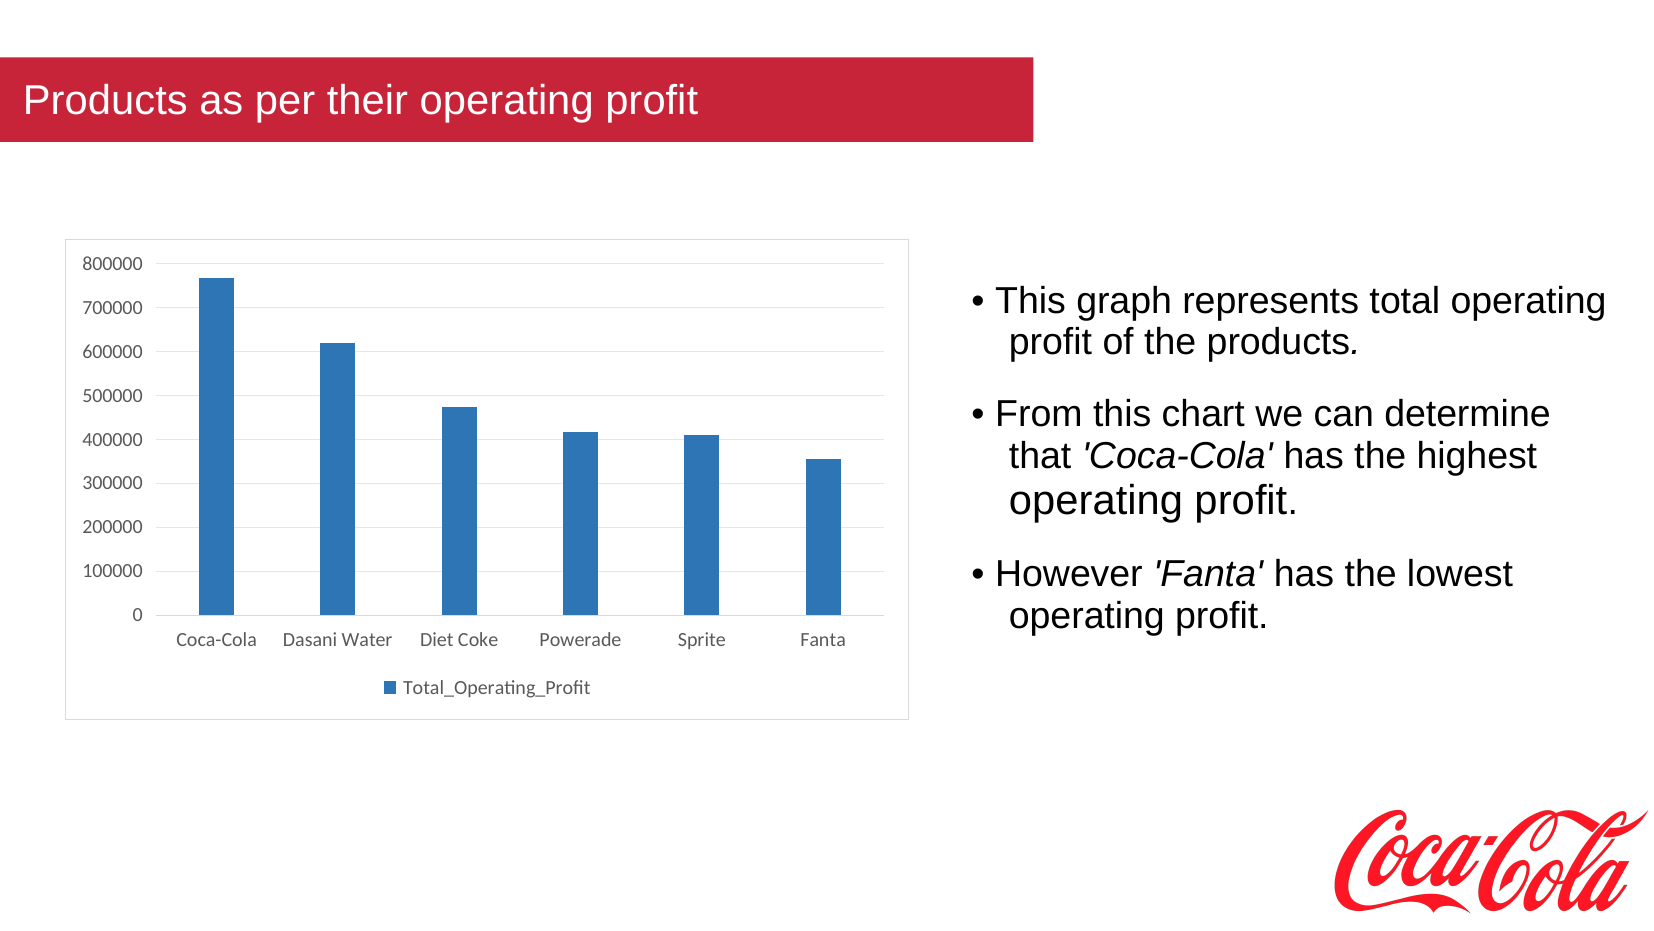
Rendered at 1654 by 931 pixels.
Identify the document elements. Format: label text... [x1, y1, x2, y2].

picture [1334, 772, 1650, 931]
text_box • This graph represents total operating profit of the products. • From this chart we can determine that 'Coca-Cola' has the highest operating profit. • However 'Fanta' has the lowest operating profit. [956, 271, 1636, 804]
title Products as per their operating profit [0, 57, 1034, 142]
picture [64, 238, 911, 721]
